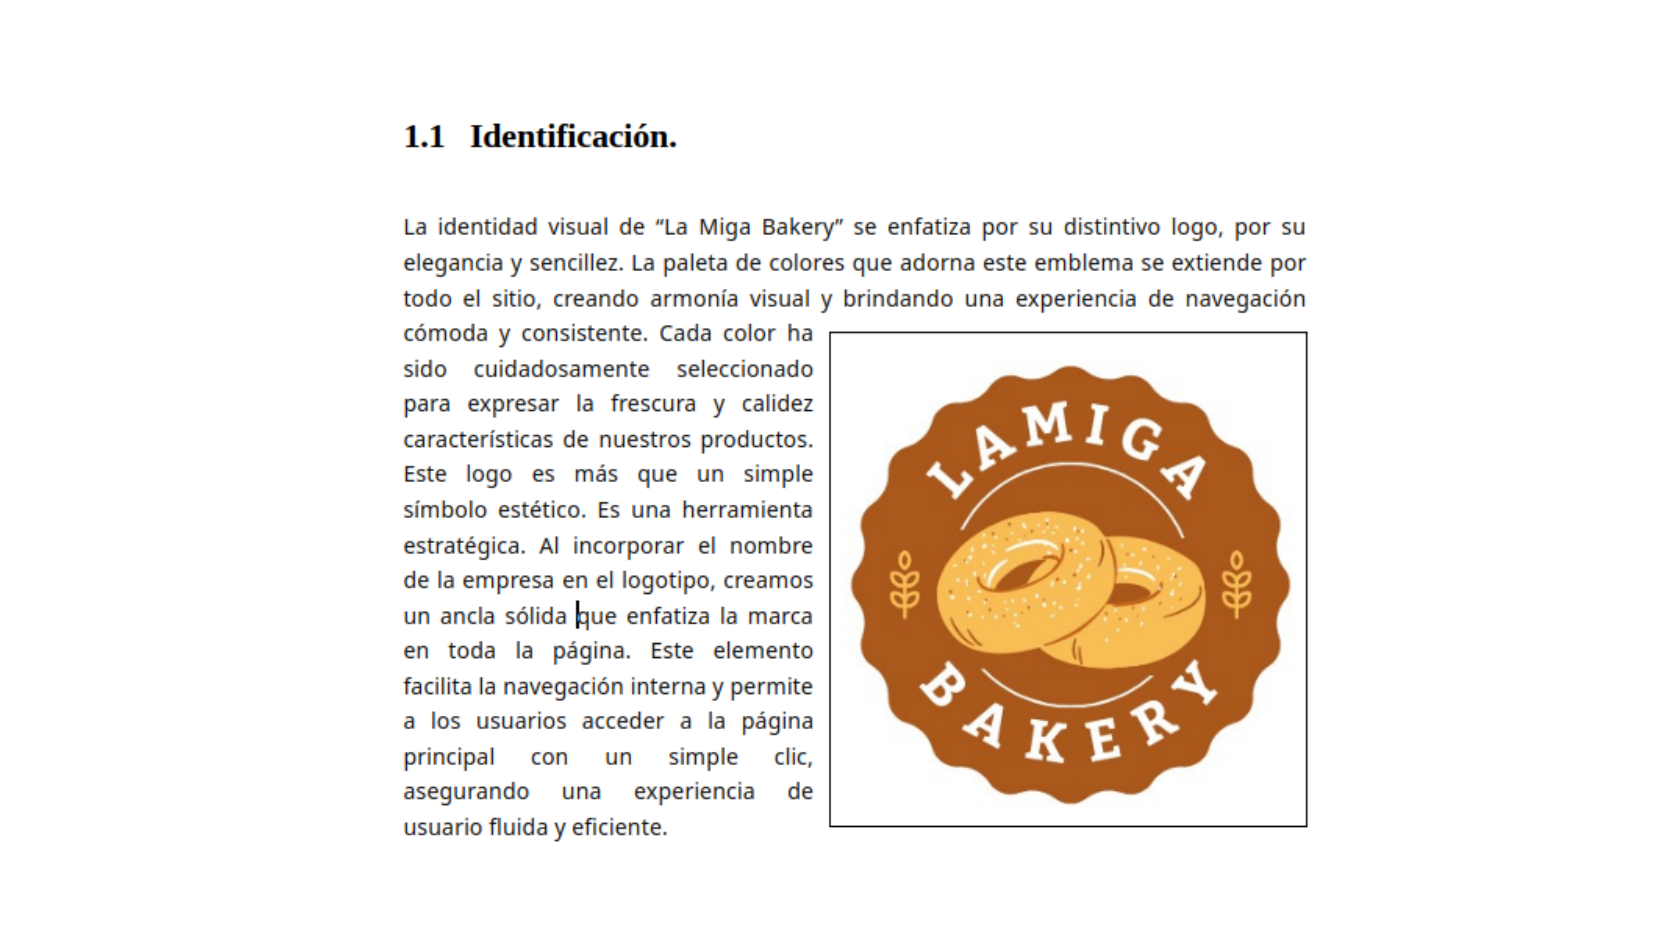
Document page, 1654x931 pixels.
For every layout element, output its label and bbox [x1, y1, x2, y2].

picture [320, 77, 1339, 851]
